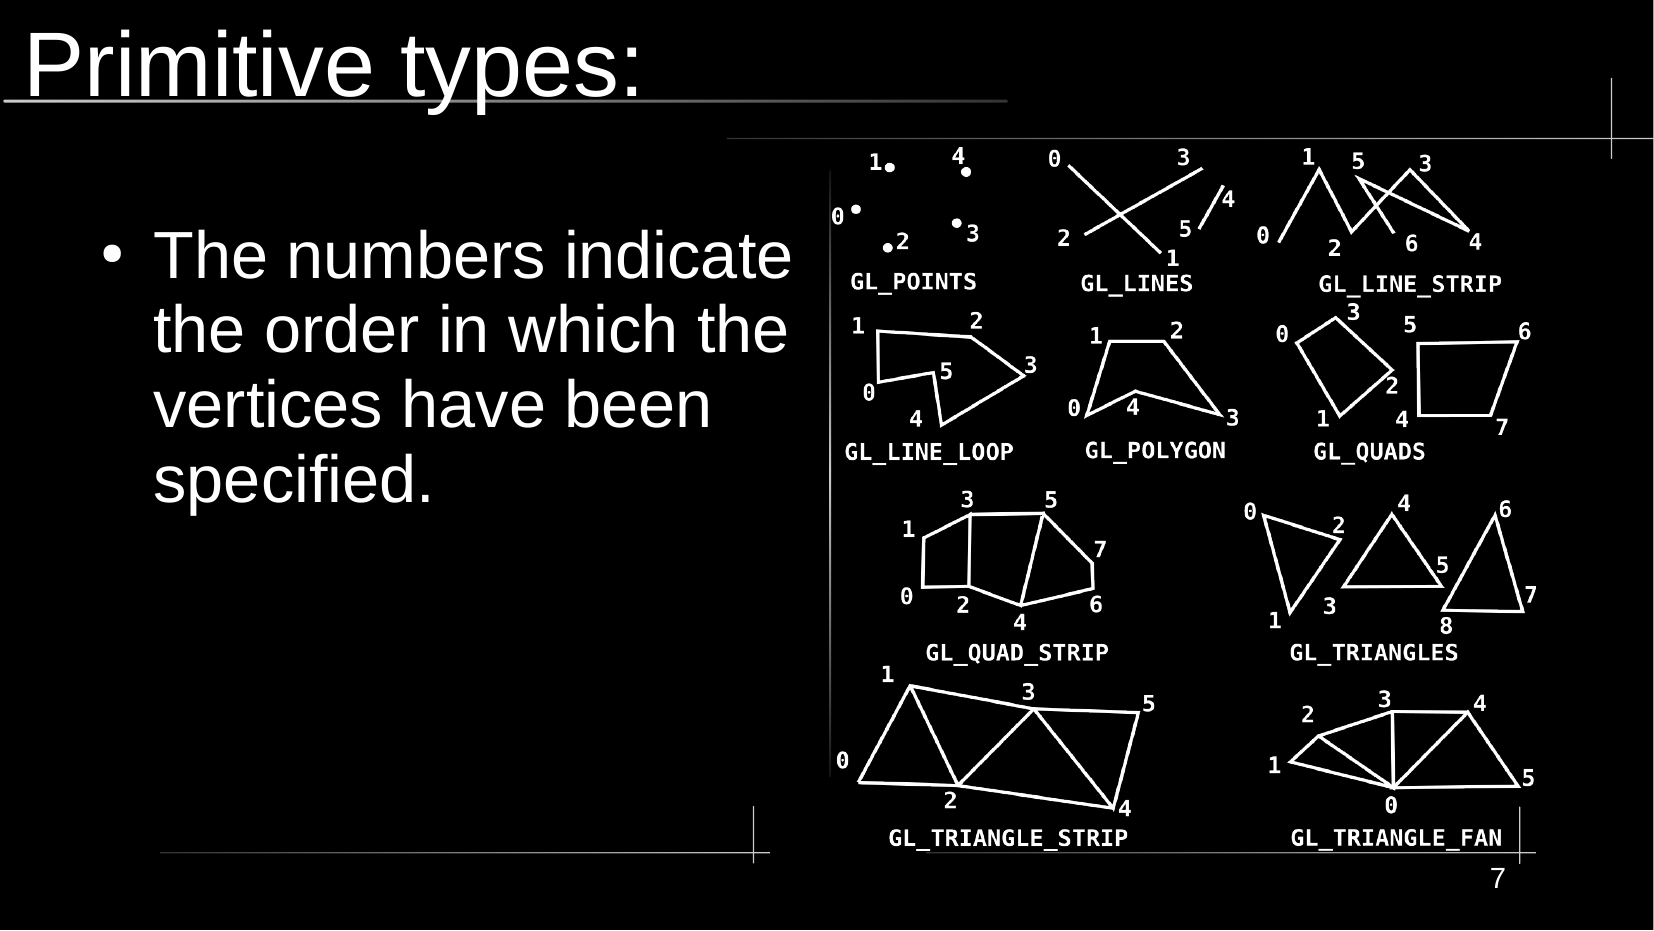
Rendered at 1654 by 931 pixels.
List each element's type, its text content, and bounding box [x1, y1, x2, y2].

list The numbers indicate the order in which the vertices have been specified. [82, 217, 809, 758]
picture [832, 147, 1536, 851]
title Primitive types: [23, 11, 1589, 119]
